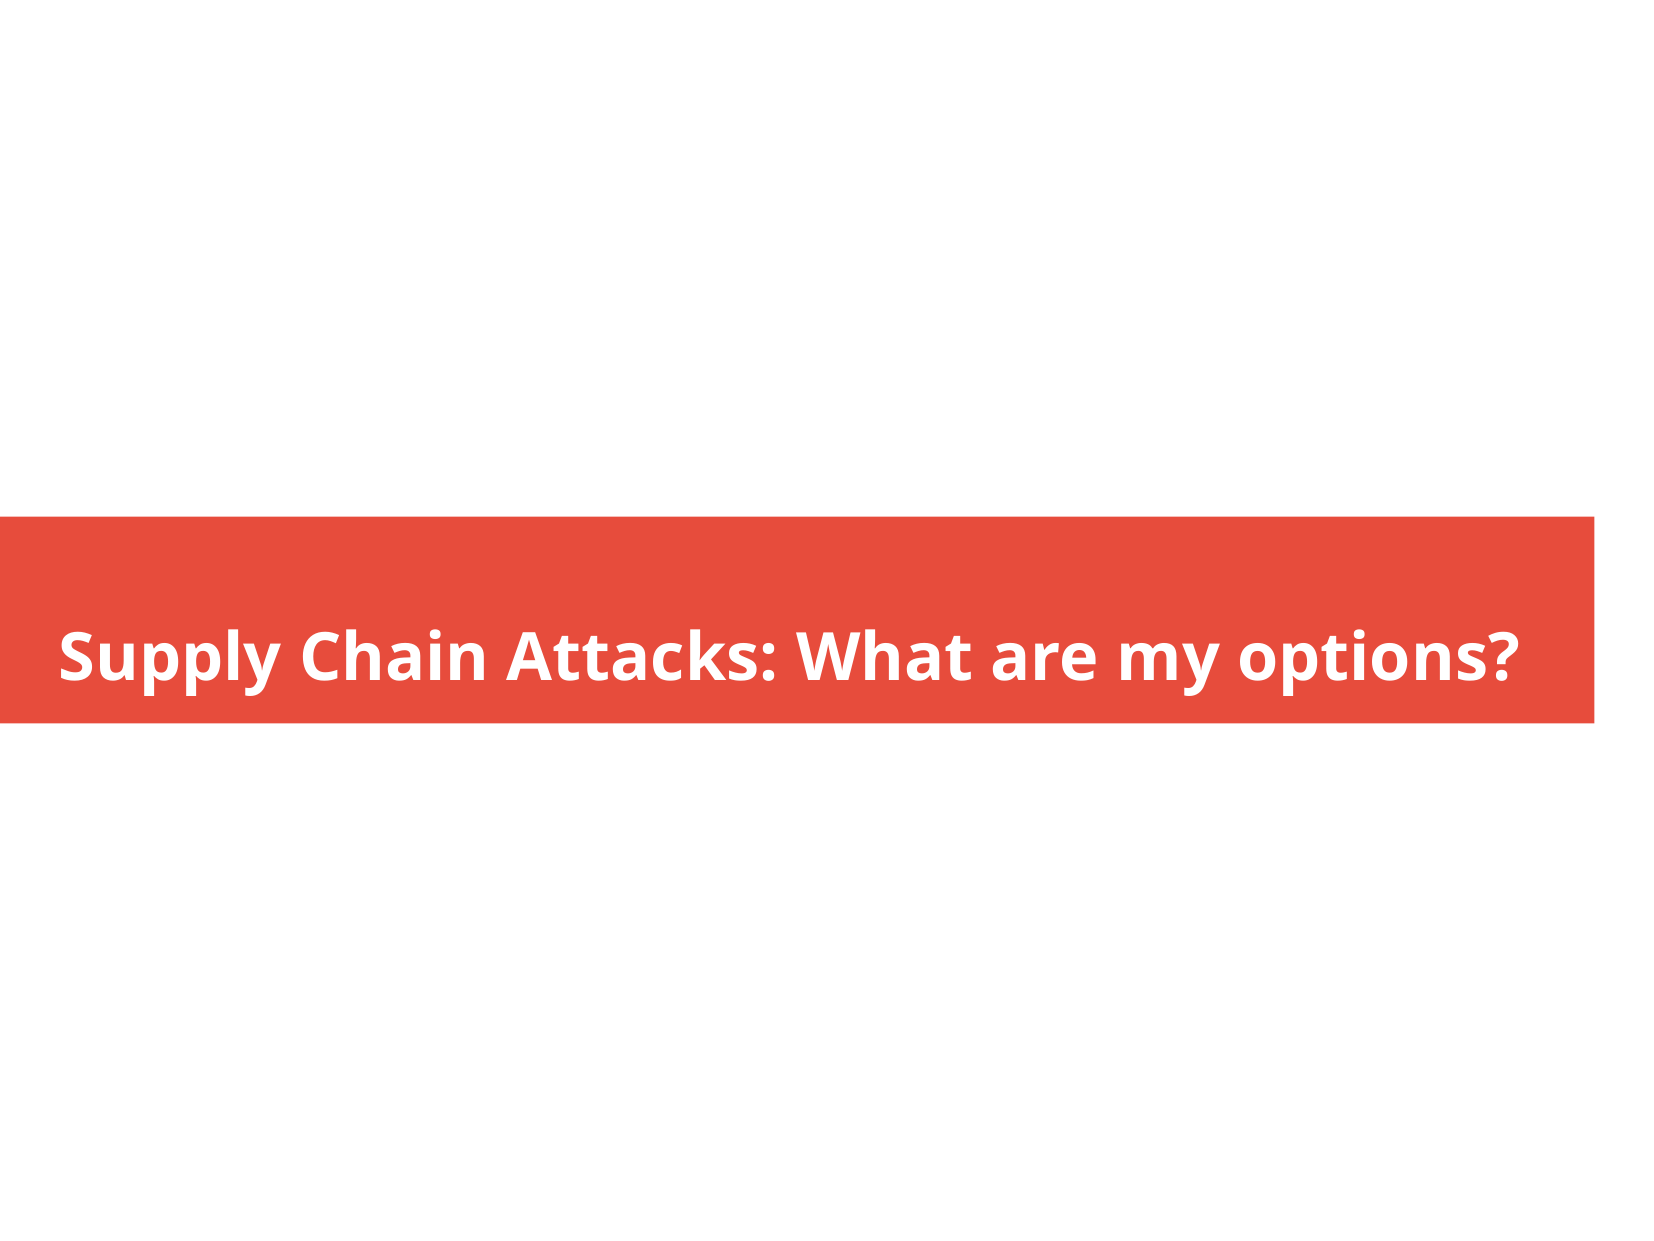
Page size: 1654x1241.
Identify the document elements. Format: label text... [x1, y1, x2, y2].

text_box Supply Chain Attacks: What are my options? [58, 546, 1595, 694]
